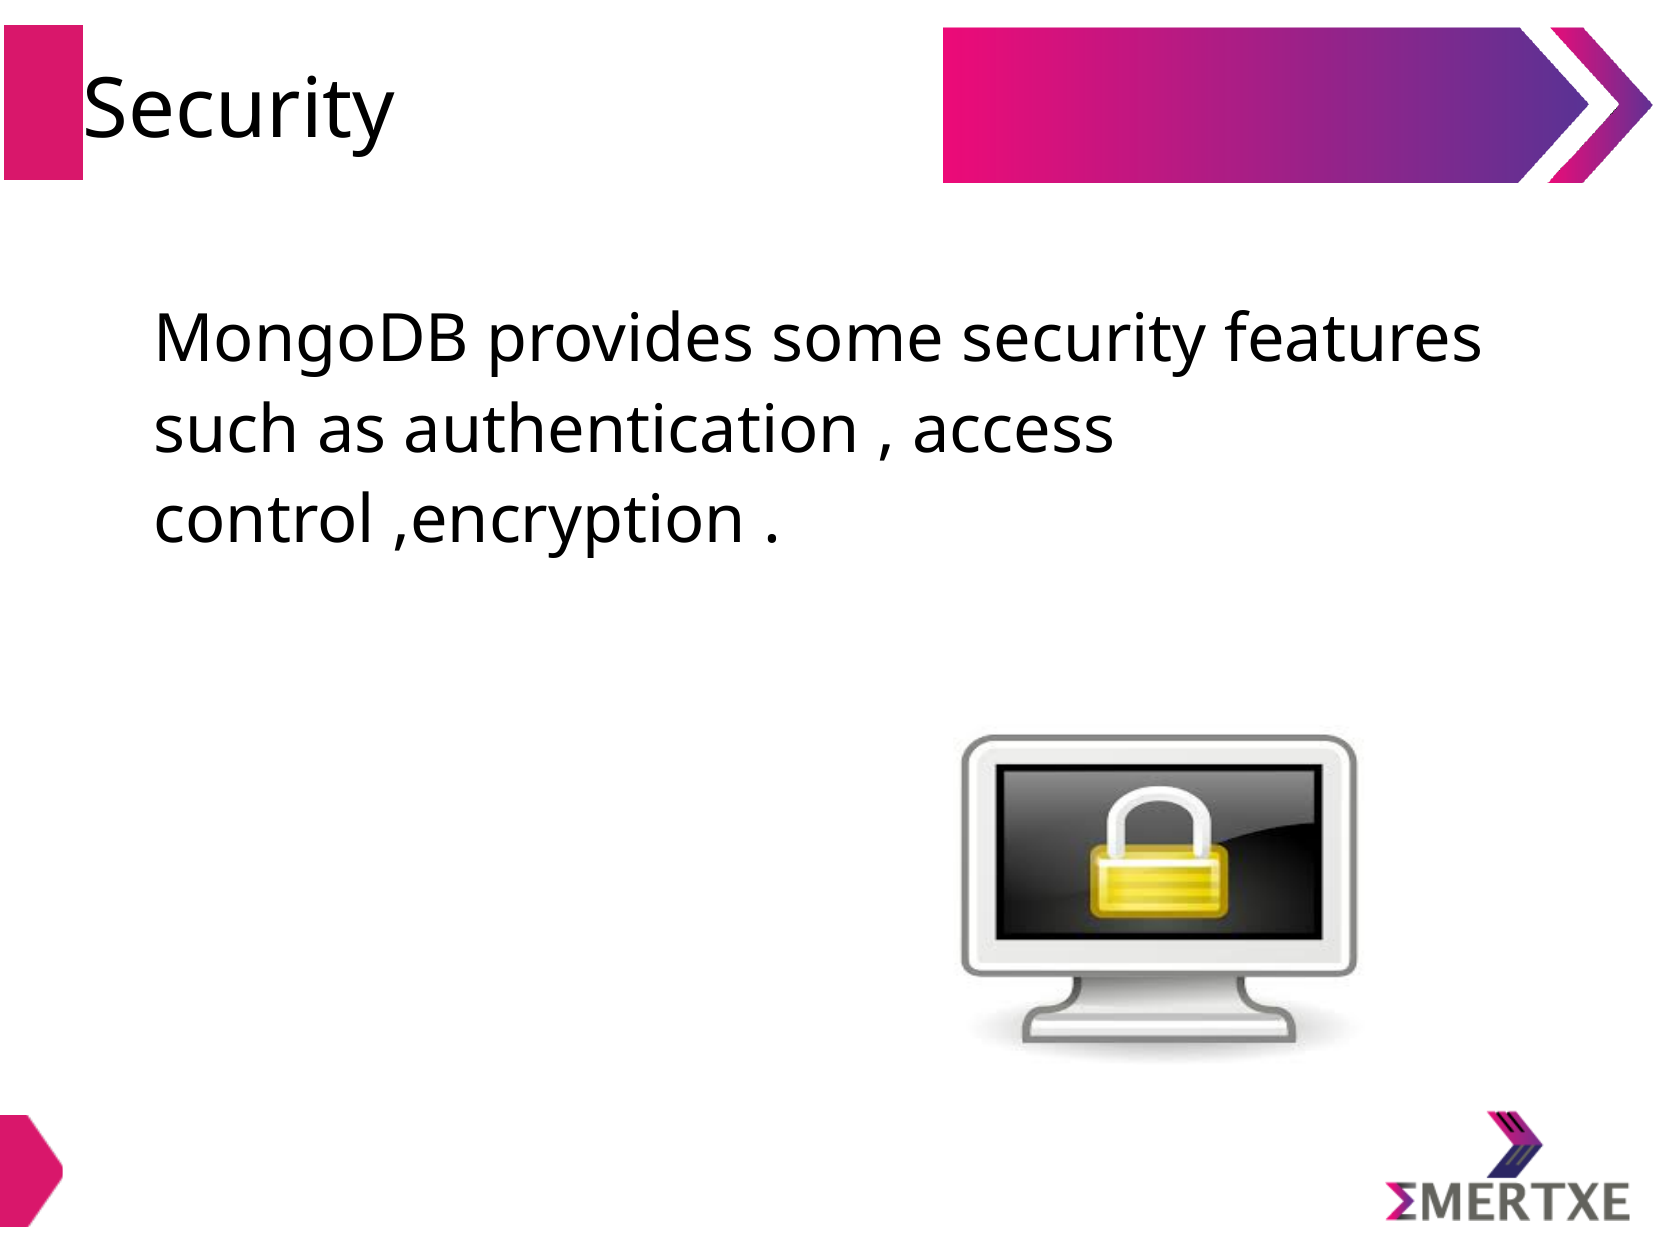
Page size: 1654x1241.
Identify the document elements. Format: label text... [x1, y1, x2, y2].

title Security [82, 2, 1571, 210]
list MongoDB provides some security features such as authentication , access control ,encryption . [82, 290, 1571, 1010]
picture [1571, 27, 1653, 183]
picture [953, 713, 1366, 1066]
picture [1385, 1107, 1631, 1221]
